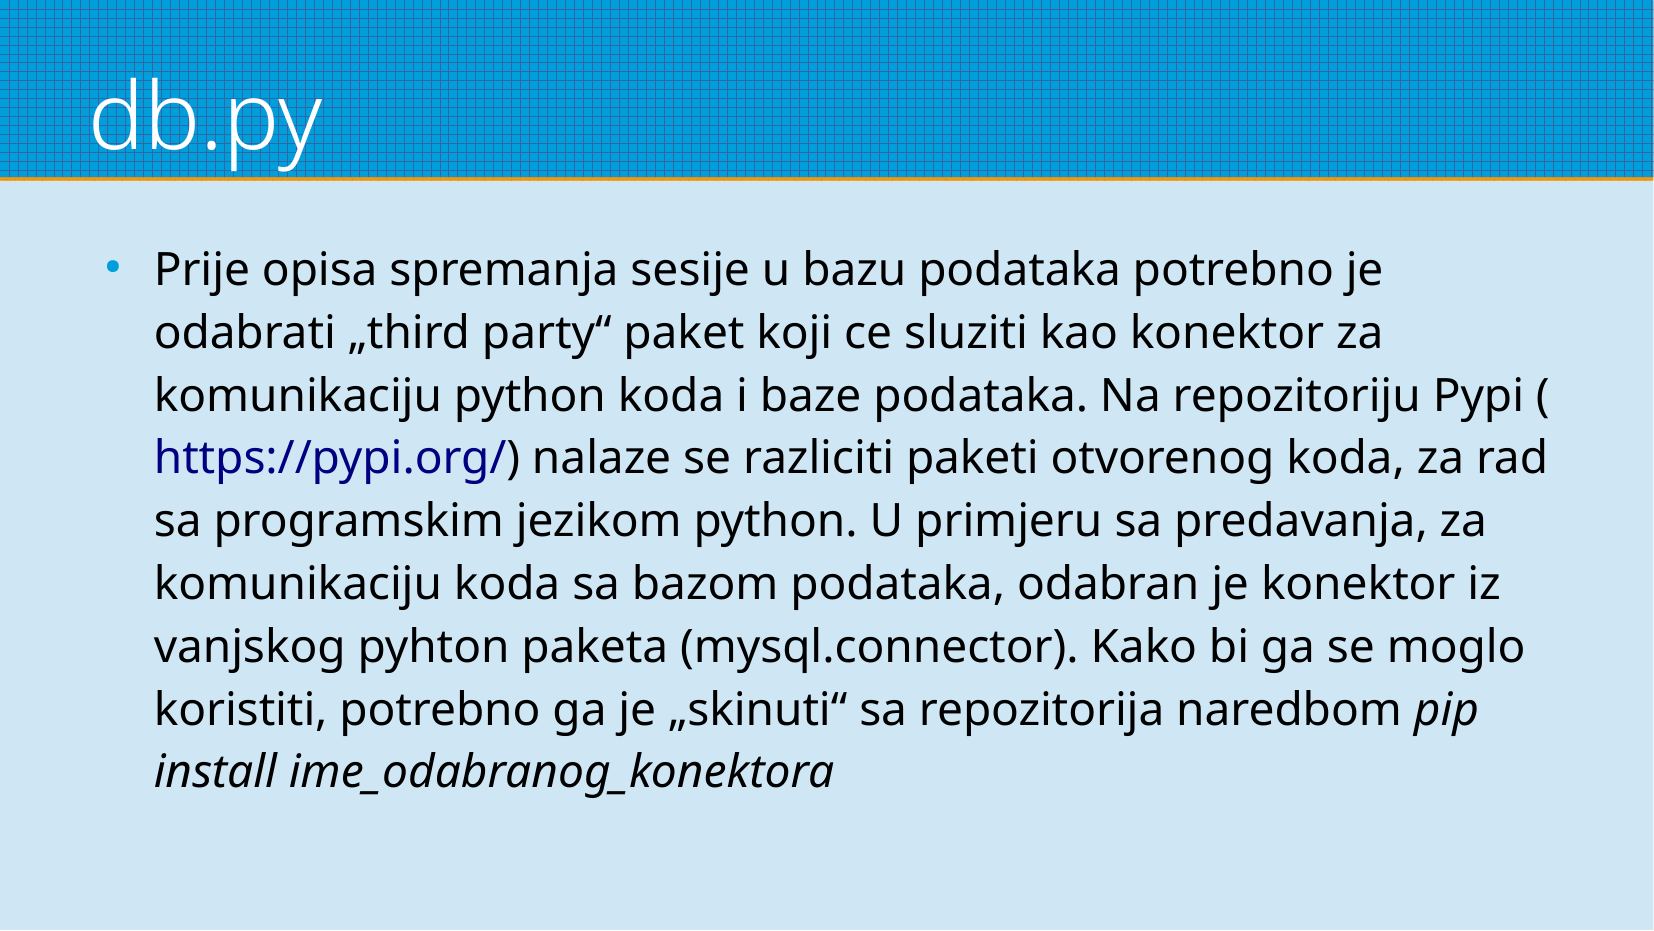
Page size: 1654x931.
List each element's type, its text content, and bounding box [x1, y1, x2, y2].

title db.py [88, 14, 1565, 178]
list Prije opisa spremanja sesije u bazu podataka potrebno je odabrati „third party“ paket koji ce sluziti kao konektor za komunikaciju python koda i baze podataka. Na repozitoriju Pypi (https://pypi.org/) nalaze se razliciti paketi otvorenog koda, za rad sa programskim jezikom python. U primjeru sa predavanja, za komunikaciju koda sa bazom podataka, odabran je konektor iz vanjskog pyhton paketa (mysql.connector). Kako bi ga se moglo koristiti, potrebno ga je „skinuti“ sa repozitorija naredbom pip install ime_odabranog_konektora [88, 236, 1565, 813]
